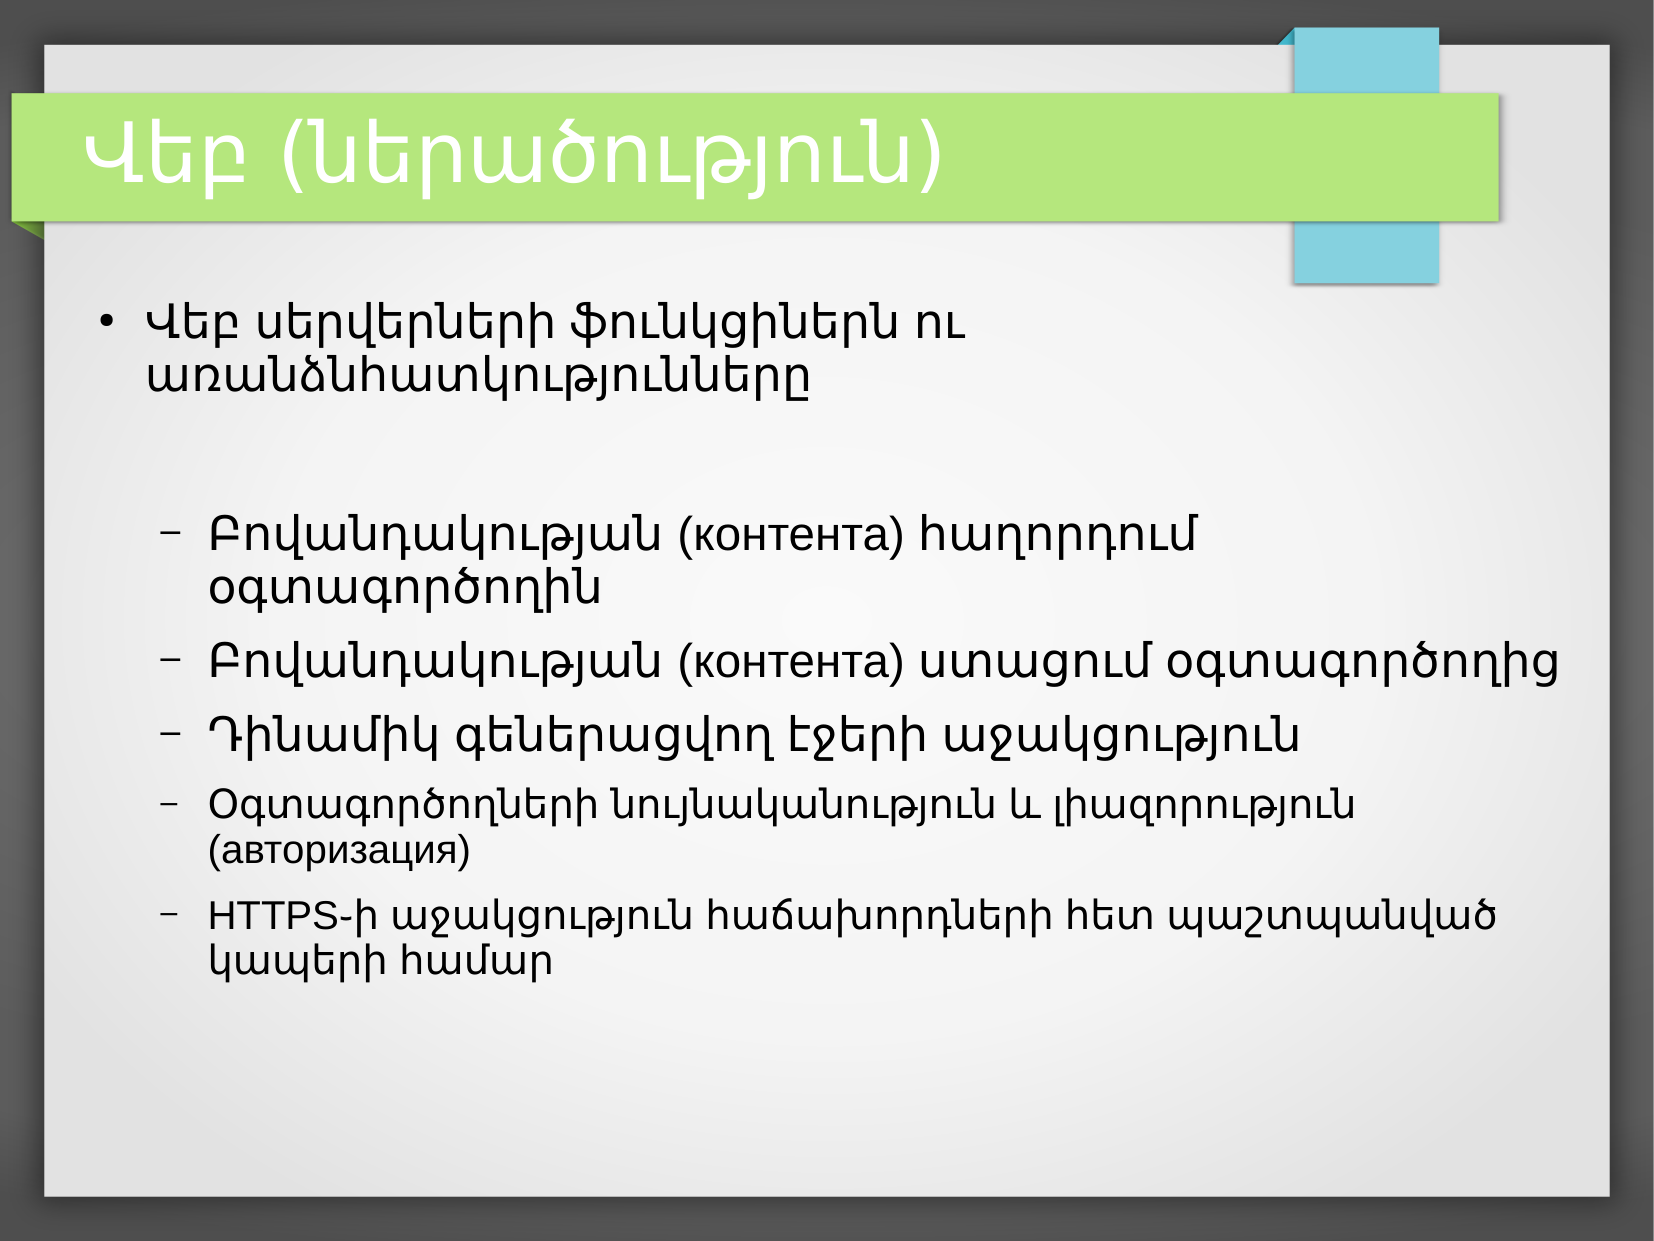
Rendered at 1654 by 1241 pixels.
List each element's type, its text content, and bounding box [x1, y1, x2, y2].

list Վեբ սերվերների ֆունկցիներն ու առանձնհատկությունները Բովանդակության (контента) հաղորդում օգտագործողին Բովանդակության (контента) ստացում օգտագործողից Դինամիկ գեներացվող էջերի աջակցություն Օգտագործողների նույնականություն և լիազորություն (авторизация) HTTPS֊ի աջակցություն հաճախորդների հետ պաշտպանված կապերի համար [82, 295, 1571, 1015]
title Վեբ (ներածություն) [82, 94, 1264, 213]
picture [0, 0, 1654, 1241]
